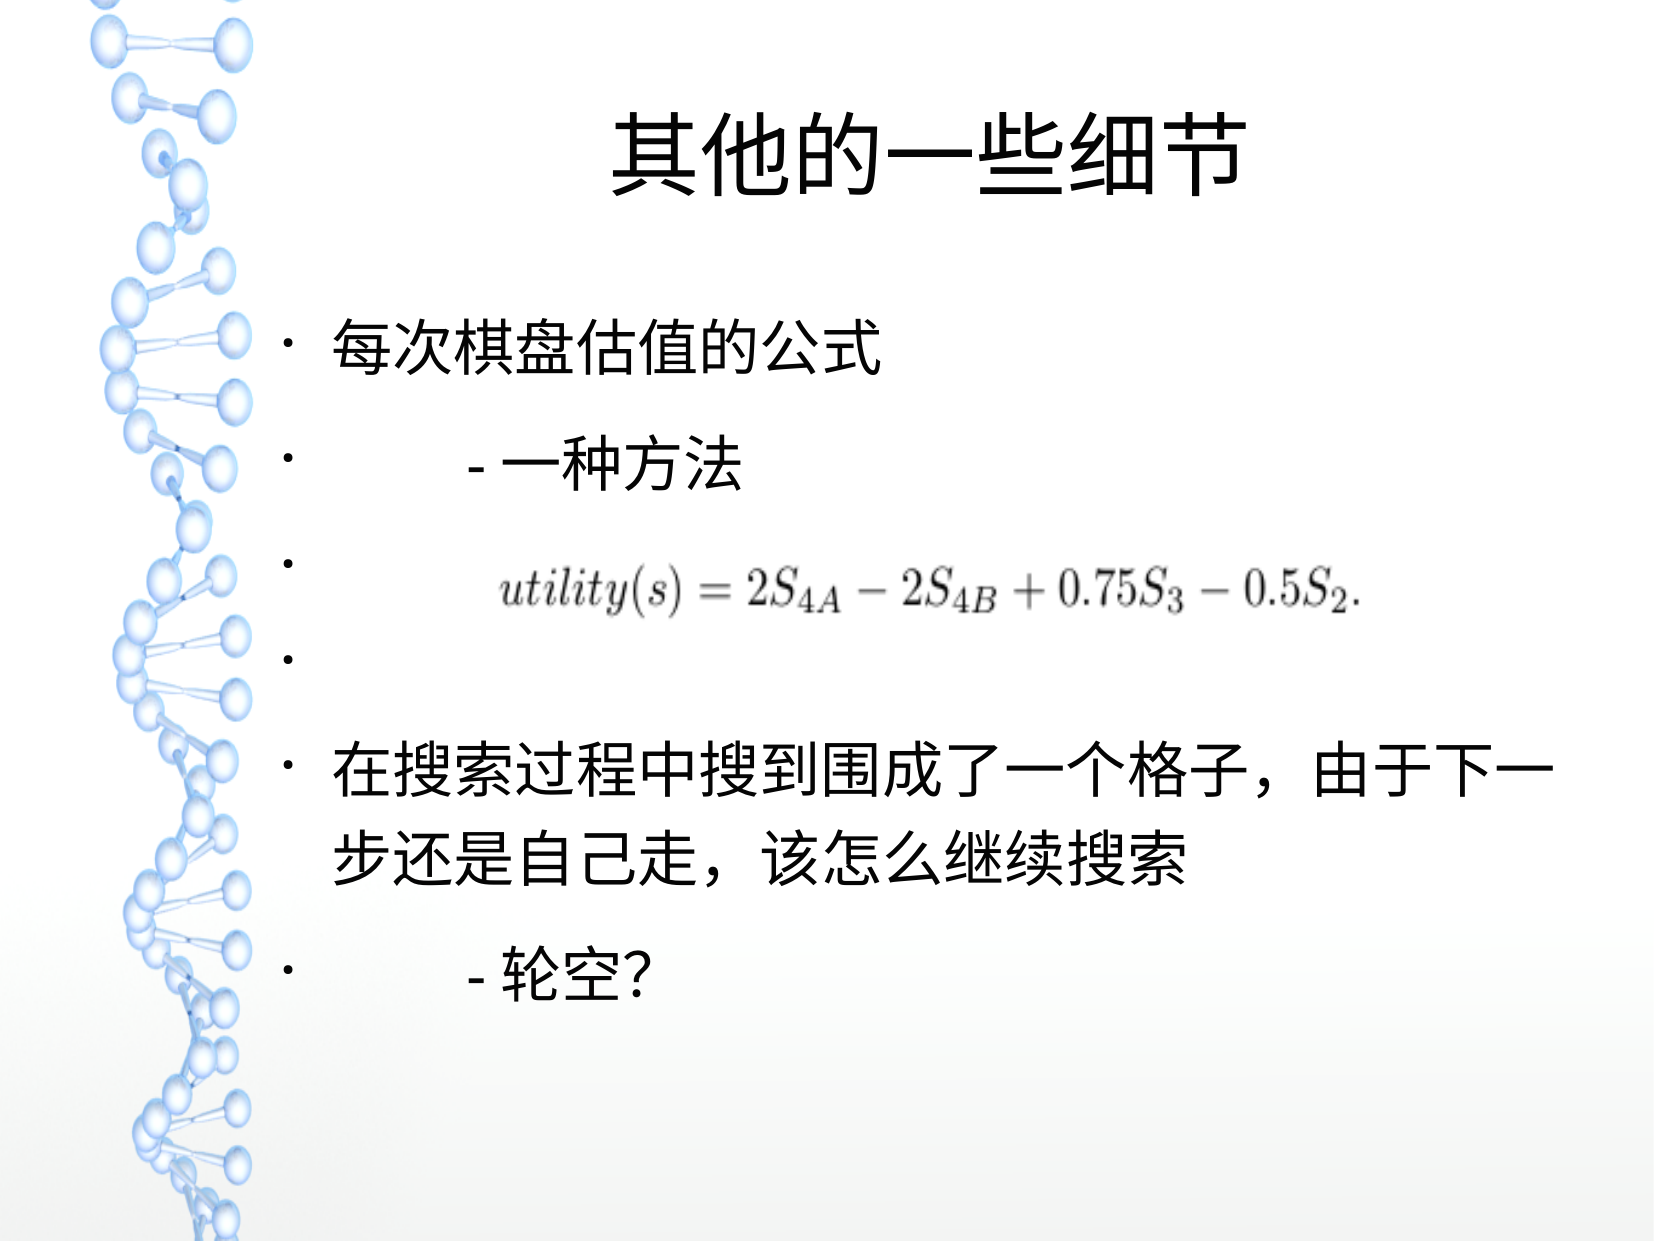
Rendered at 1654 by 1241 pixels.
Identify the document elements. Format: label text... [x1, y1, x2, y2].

picture [0, 0, 1654, 1241]
list 每次棋盘估值的公式 -一种方法 在搜索过程中搜到围成了一个格子，由于下一步还是自己走，该怎么继续搜索 -轮空？ [265, 299, 1595, 1019]
title 其他的一些细节 [265, 47, 1595, 252]
